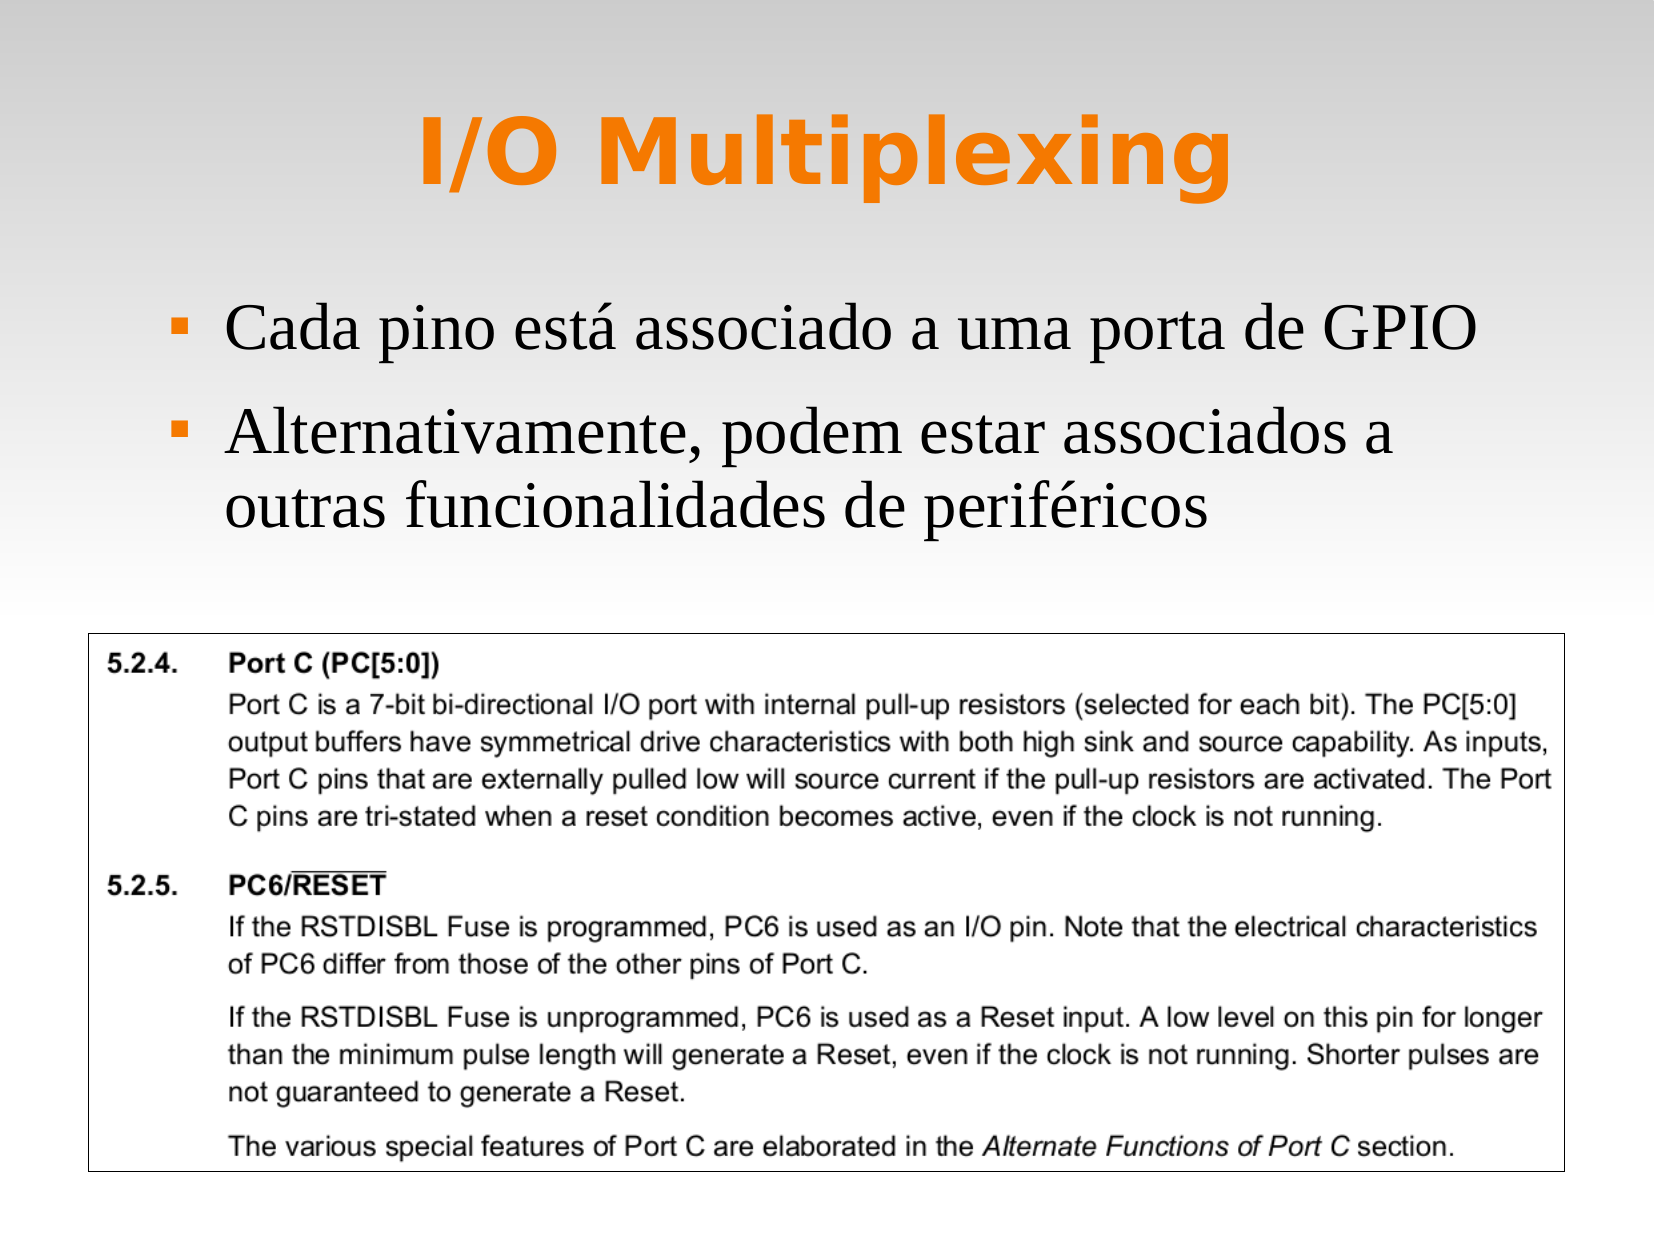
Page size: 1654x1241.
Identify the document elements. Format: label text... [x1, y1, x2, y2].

picture [88, 633, 1565, 1172]
list Cada pino está associado a uma porta de GPIO Alternativamente, podem estar associados a outras funcionalidades de periféricos [82, 290, 1571, 1109]
title I/O Multiplexing [82, 49, 1571, 257]
